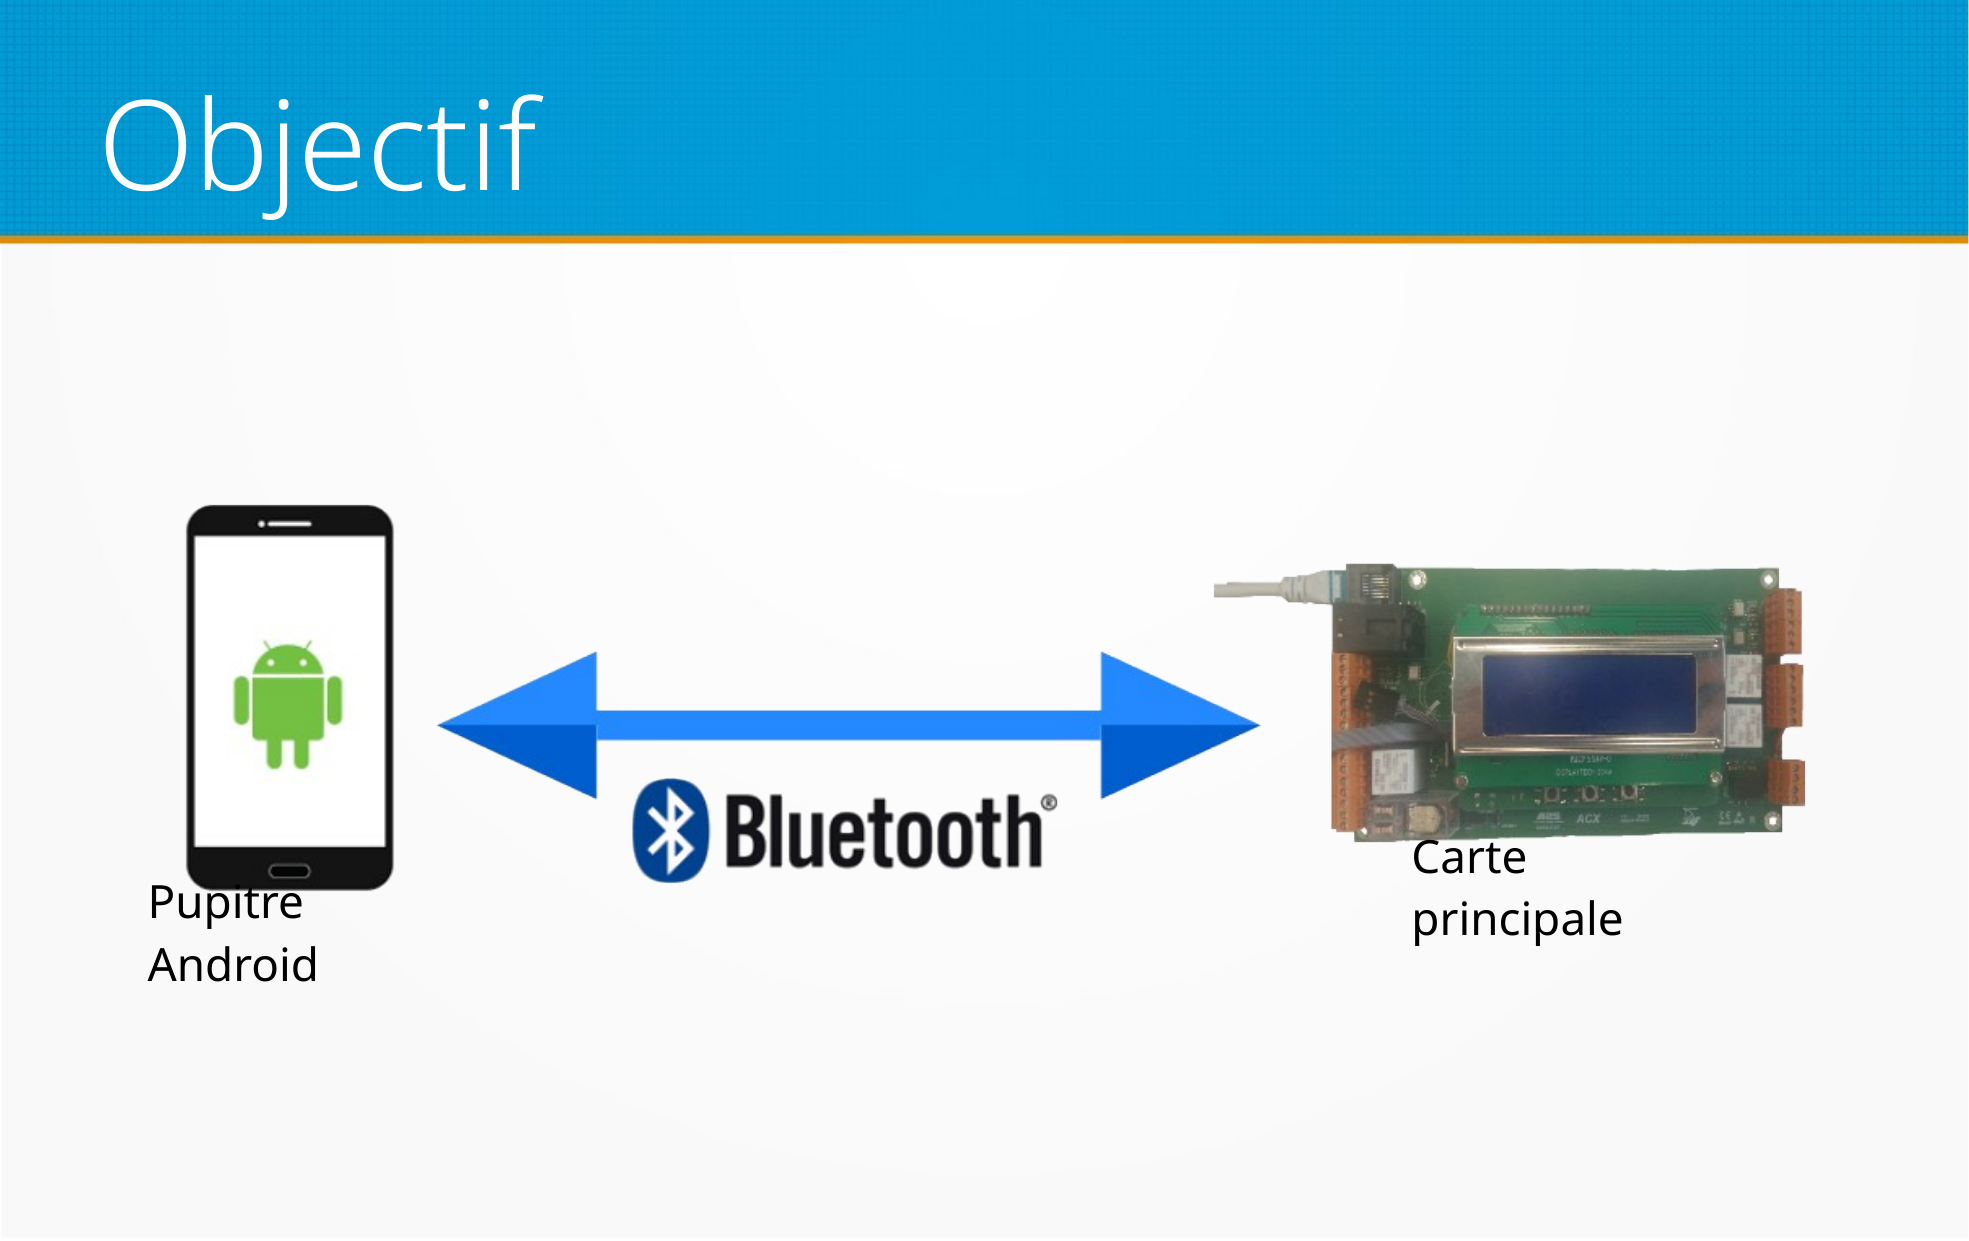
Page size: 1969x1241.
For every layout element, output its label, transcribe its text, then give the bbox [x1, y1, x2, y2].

picture [0, 233, 1969, 1241]
text_box Pupitre Android [141, 897, 473, 967]
title Objectif [98, 19, 1870, 227]
text_box Carte principale [1405, 852, 1725, 922]
